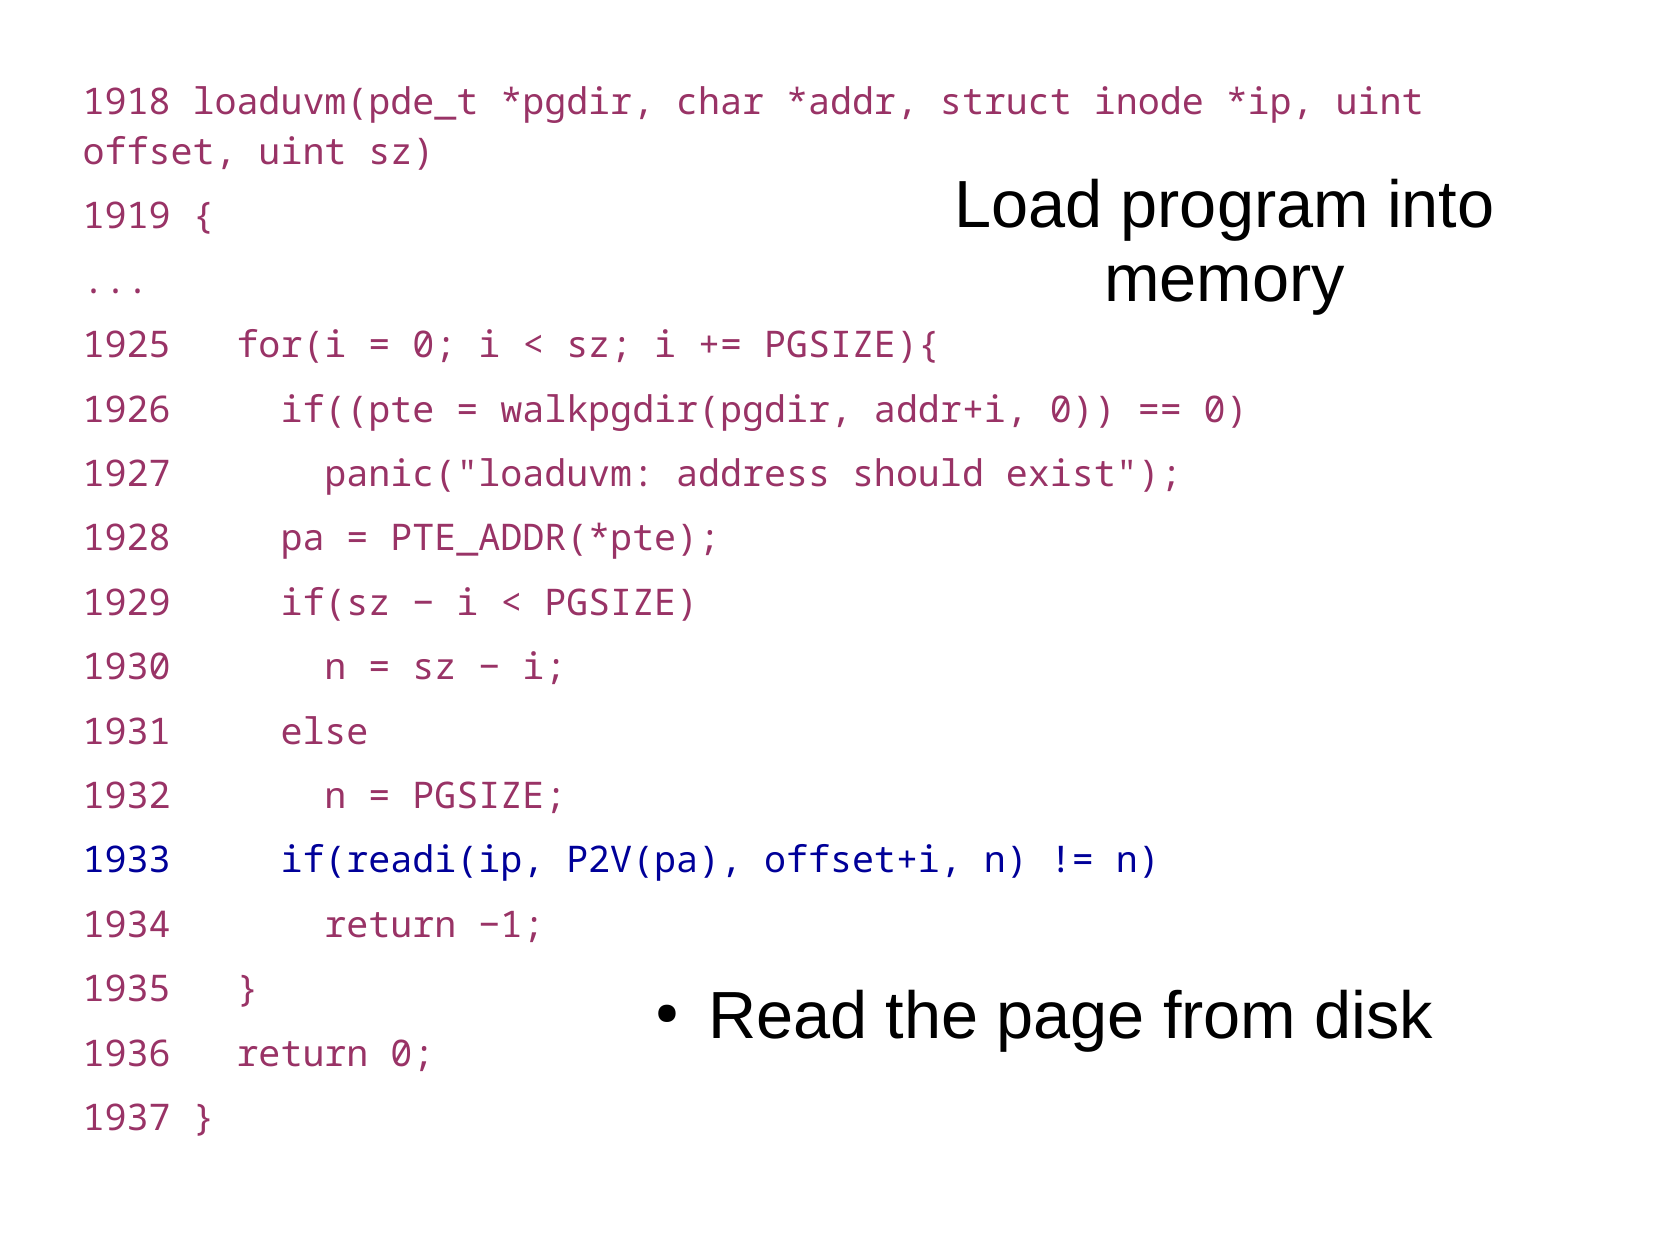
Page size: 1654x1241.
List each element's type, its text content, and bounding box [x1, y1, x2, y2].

list 1918 loaduvm(pde_t *pgdir, char *addr, struct inode *ip, uint offset, uint sz) 1919 { ... 1925 for(i = 0; i < sz; i += PGSIZE){ 1926 if((pte = walkpgdir(pgdir, addr+i, 0)) == 0) 1927 panic("loaduvm: address should exist"); 1928 pa = PTE_ADDR(*pte); 1929 if(sz − i < PGSIZE) 1930 n = sz − i; 1931 else 1932 n = PGSIZE; 1933 if(readi(ip, P2V(pa), offset+i, n) != n) 1934 return −1; 1935 } 1936 return 0; 1937 } [82, 75, 1571, 1163]
list Read the page from disk [637, 978, 1530, 1126]
title Load program into memory [830, 137, 1619, 345]
